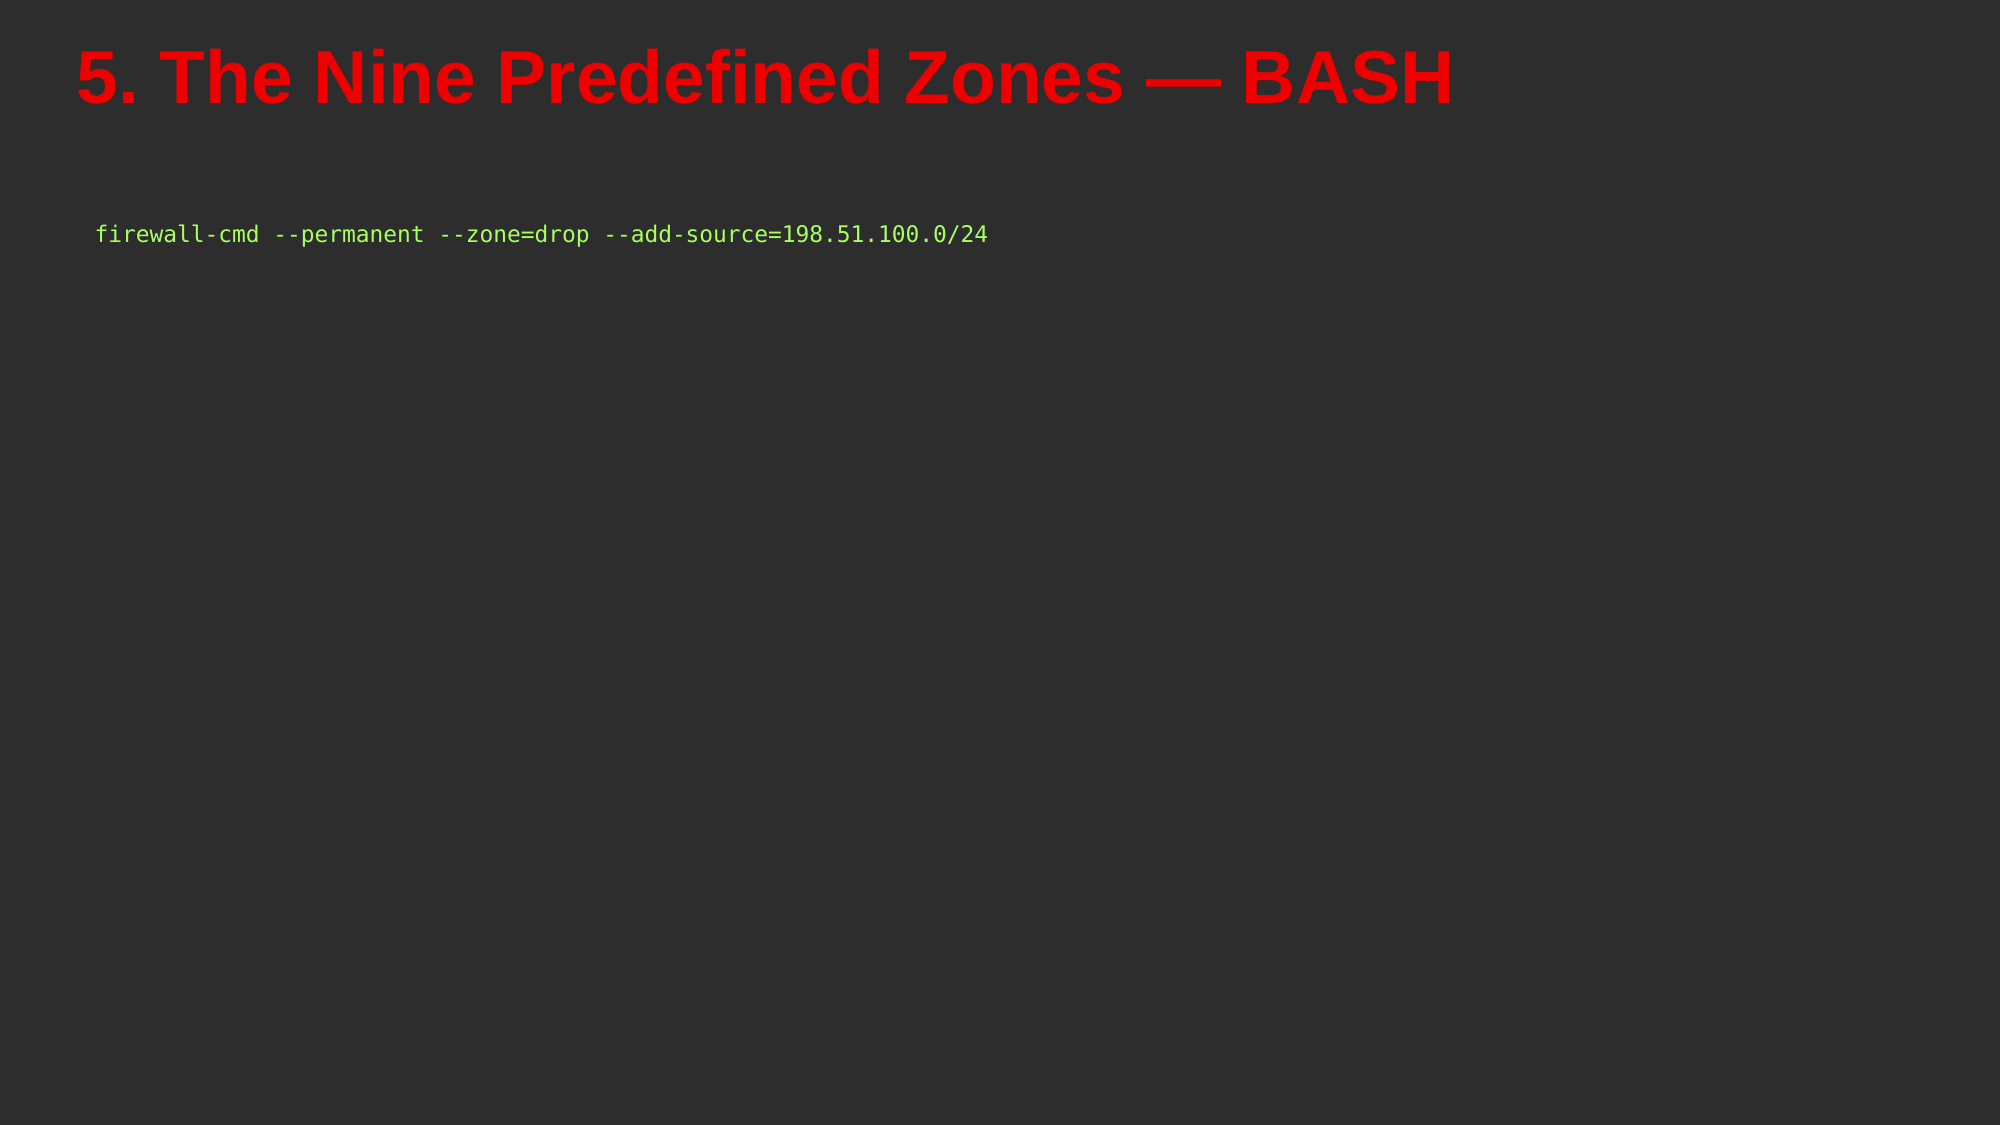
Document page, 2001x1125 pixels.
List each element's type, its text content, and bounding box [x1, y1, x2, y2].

text_box 5. The Nine Predefined Zones — BASH [59, 23, 1942, 178]
text_box firewall-cmd --permanent --zone=drop --add-source=198.51.100.0/24 [59, 194, 1942, 1093]
